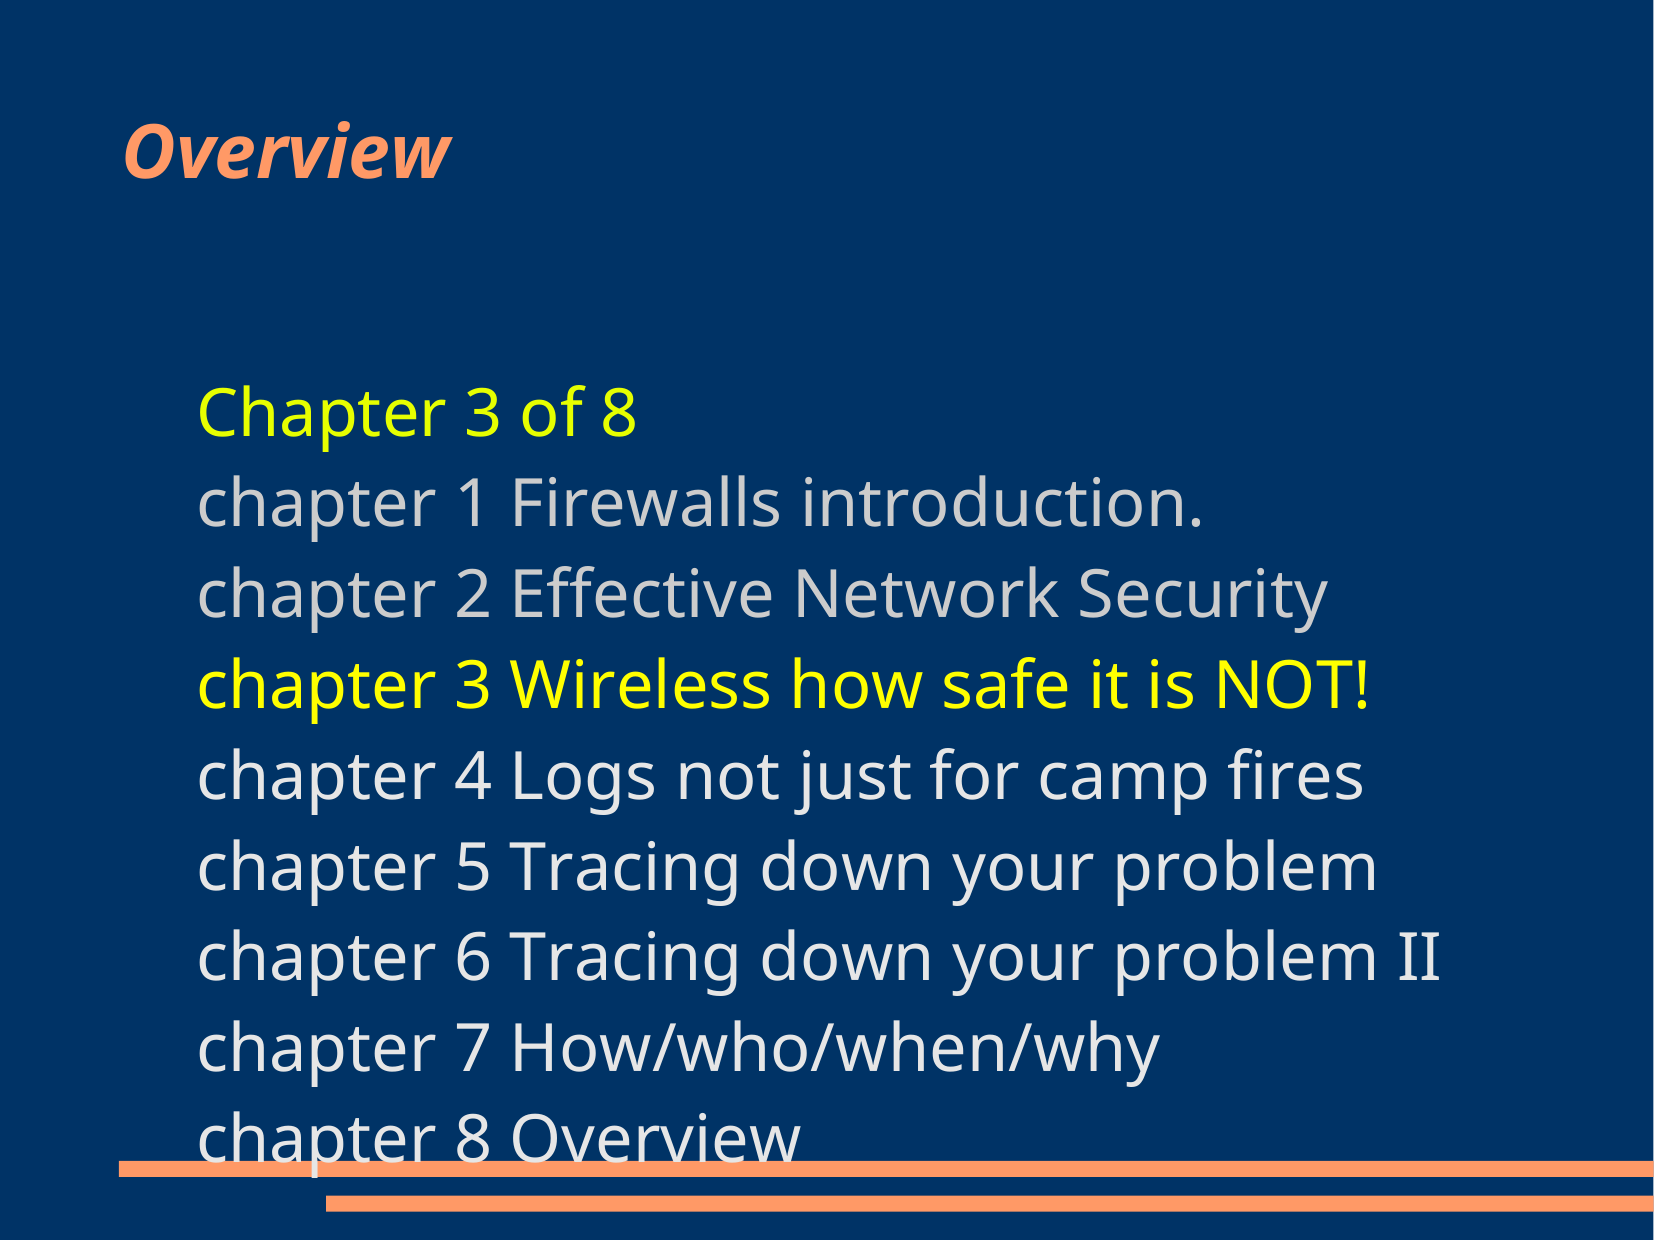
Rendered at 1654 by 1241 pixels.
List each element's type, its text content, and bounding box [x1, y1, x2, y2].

title Overview [121, 46, 1534, 254]
list Chapter 3 of 8 chapter 1 Firewalls introduction. chapter 2 Effective Network Security chapter 3 Wireless how safe it is NOT! chapter 4 Logs not just for camp fires chapter 5 Tracing down your problem chapter 6 Tracing down your problem II chapter 7 How/who/when/why chapter 8 Overview [178, 364, 1570, 1147]
